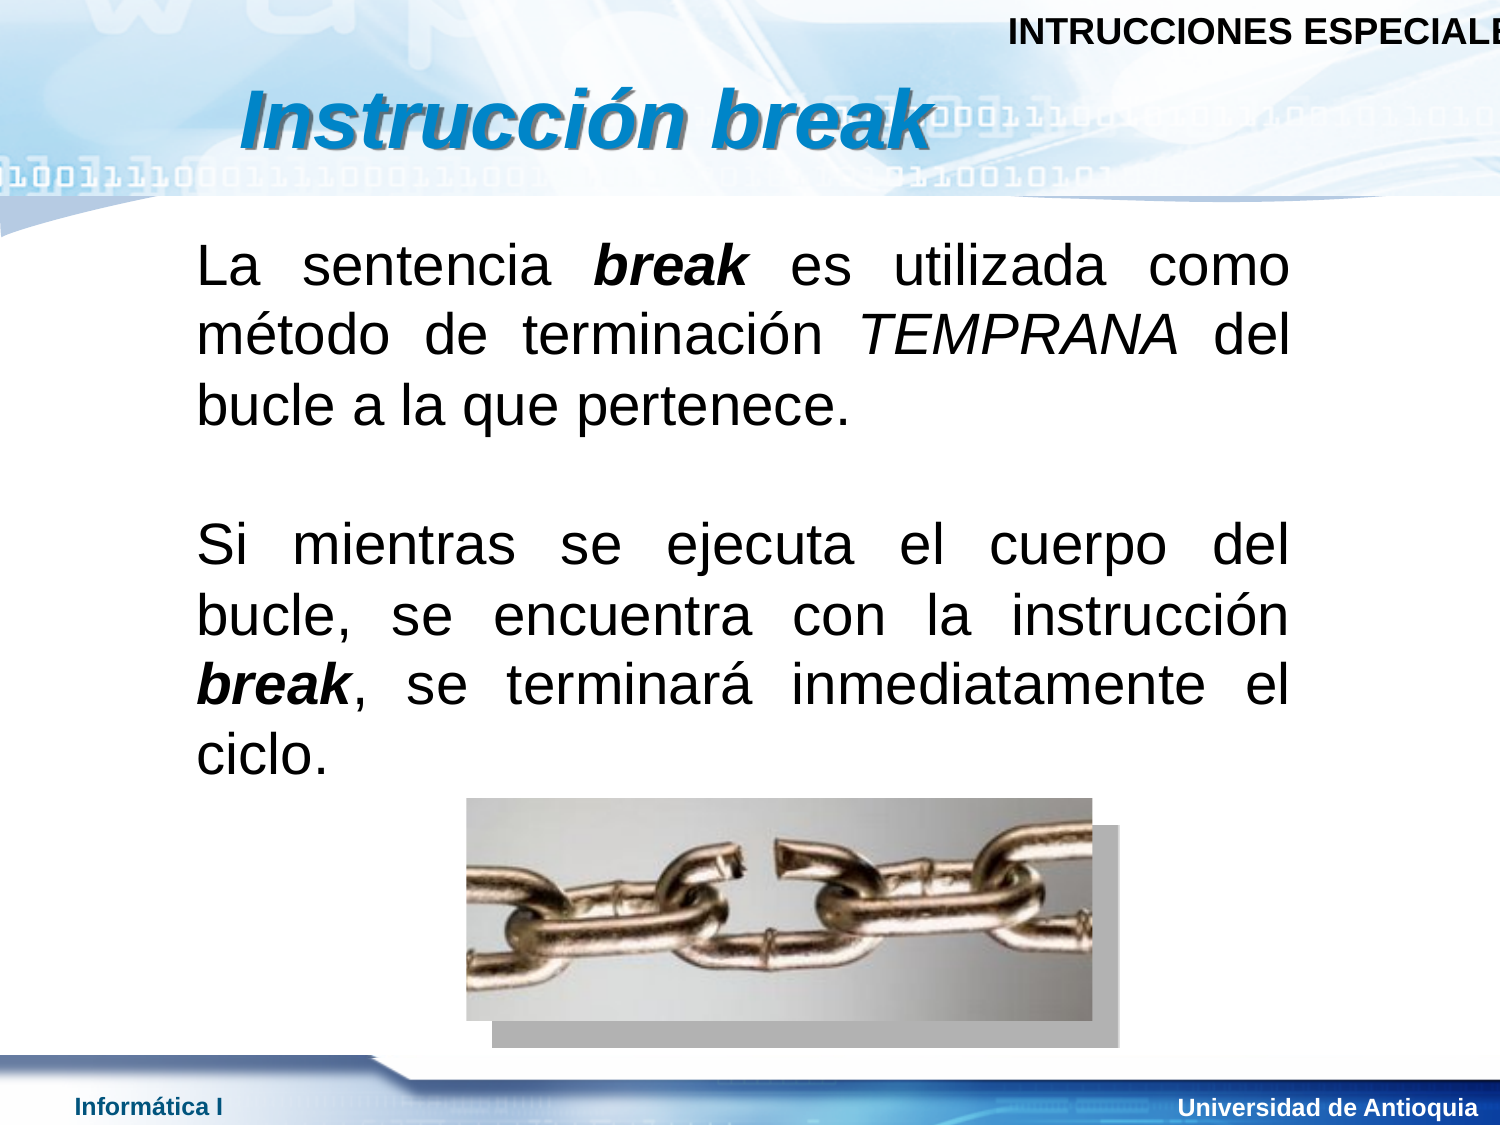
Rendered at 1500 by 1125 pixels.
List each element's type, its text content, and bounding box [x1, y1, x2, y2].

picture [0, 0, 1500, 196]
text_box INTRUCCIONES ESPECIALES [994, 0, 1500, 59]
text_box La sentencia break es utilizada como método de terminación TEMPRANA del bucle a la que pertenece. Si mientras se ejecuta el cuerpo del bucle, se encuentra con la instrucción break, se terminará inmediatamente el ciclo. [182, 219, 1306, 794]
picture [0, 1055, 1500, 1125]
picture [466, 798, 1093, 1021]
title Instrucción break [224, 57, 1438, 150]
